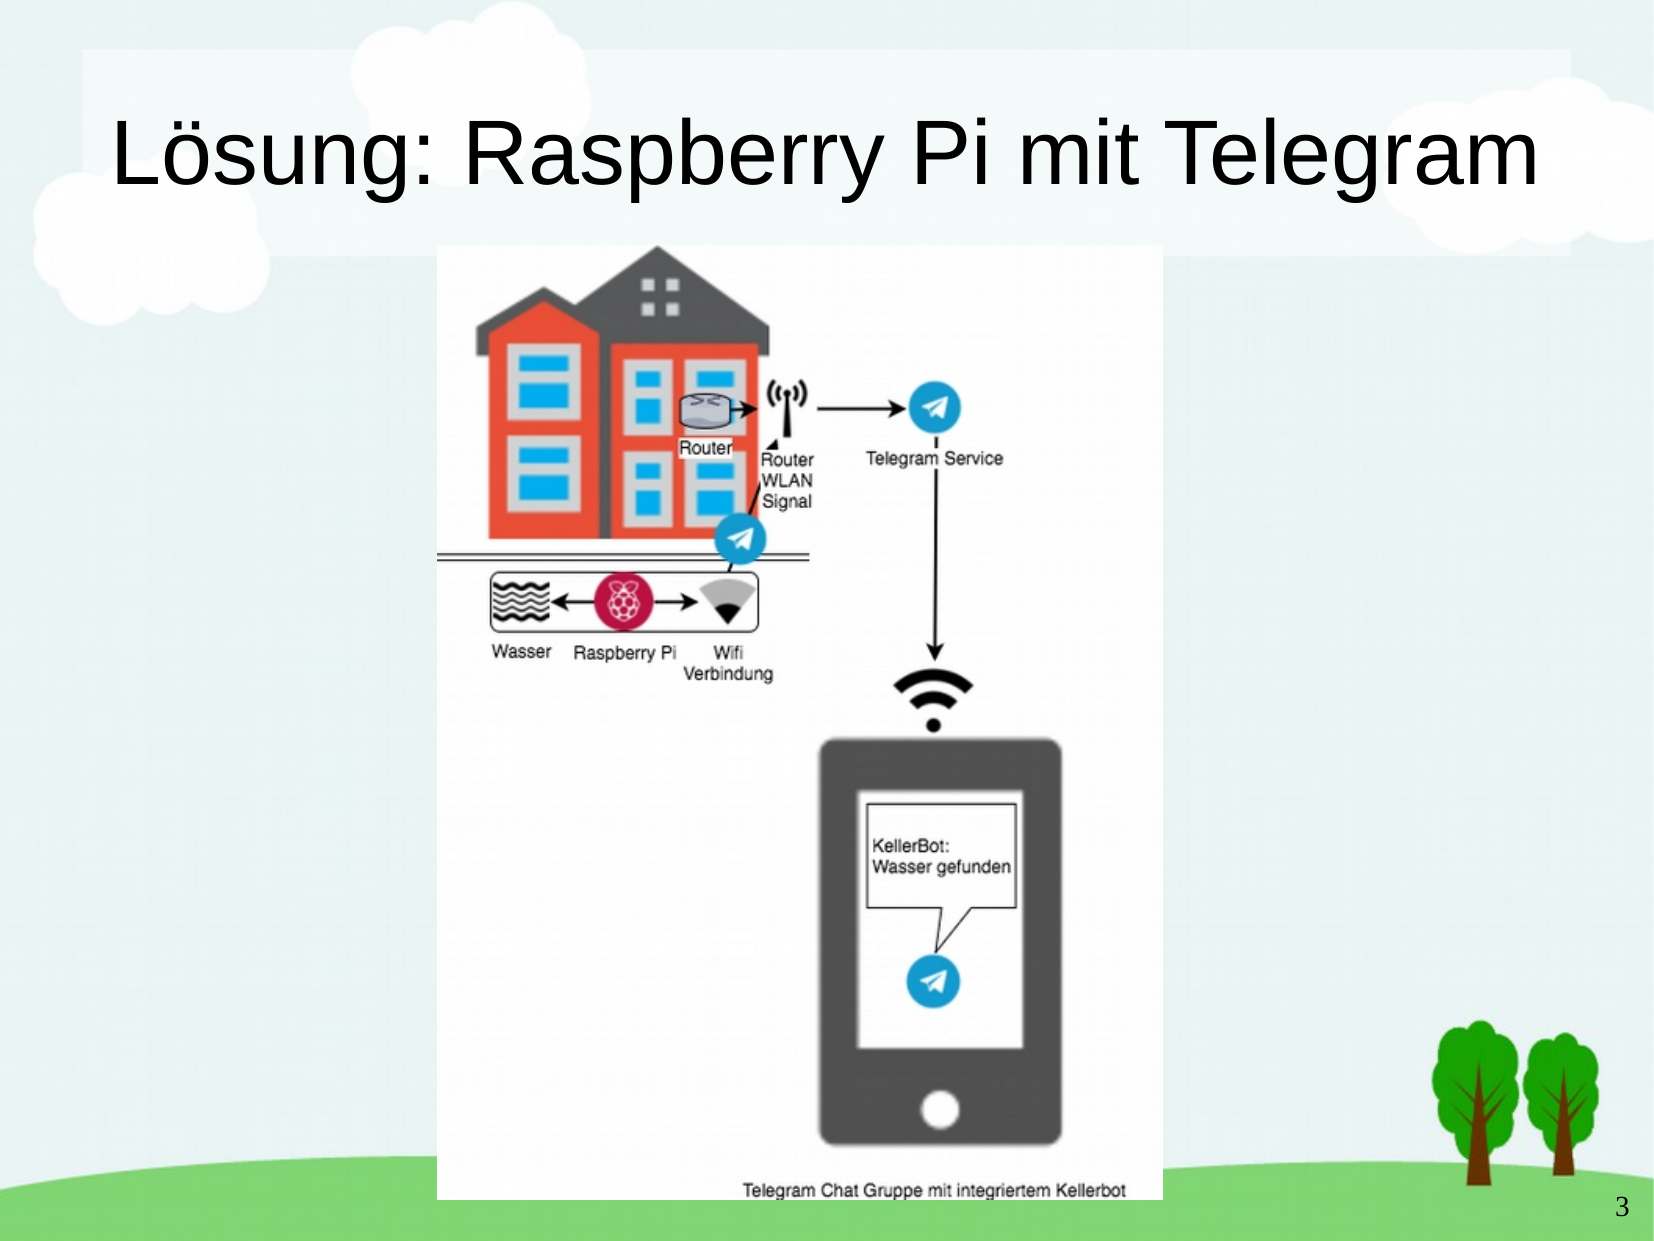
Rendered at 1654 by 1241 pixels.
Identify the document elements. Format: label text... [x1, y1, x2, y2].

picture [0, 0, 1654, 1241]
title Lösung: Raspberry Pi mit Telegram [82, 49, 1571, 257]
